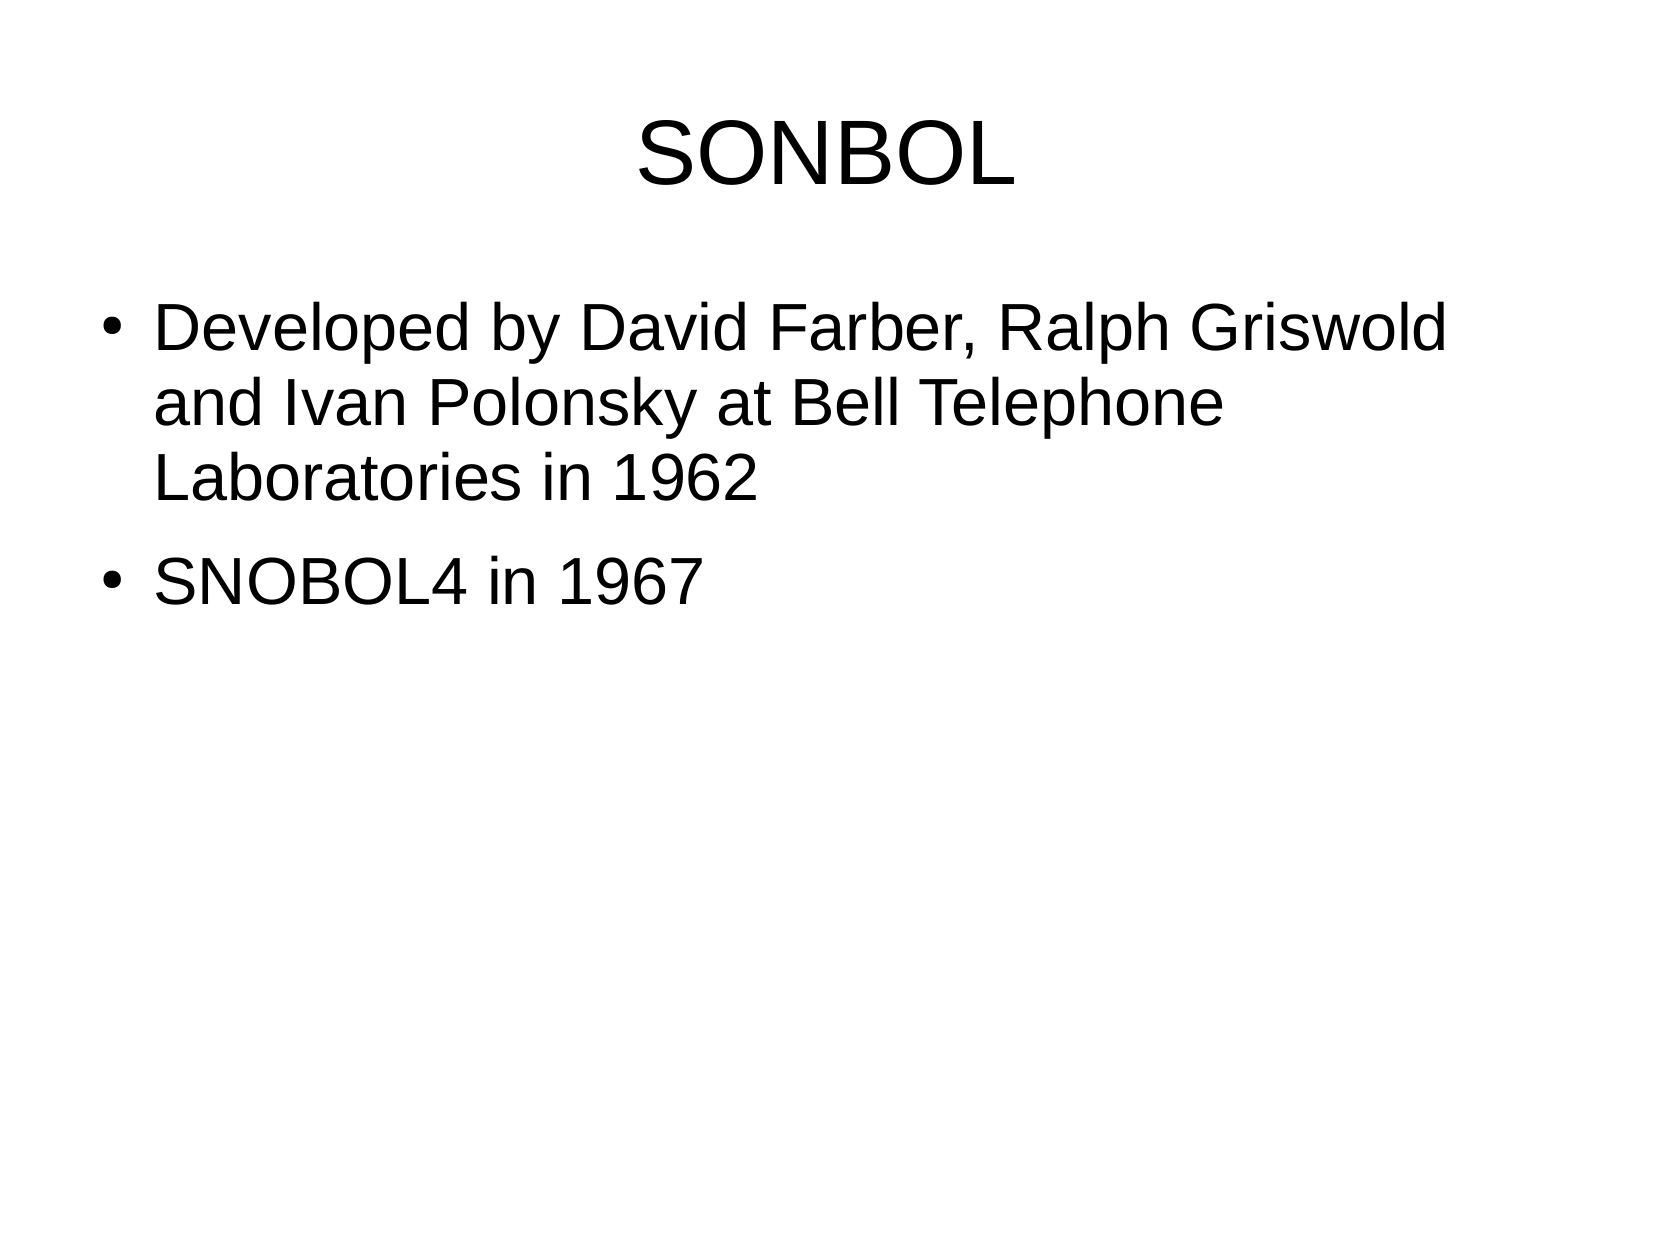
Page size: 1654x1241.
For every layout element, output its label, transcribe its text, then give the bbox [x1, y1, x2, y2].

list Developed by David Farber, Ralph Griswold and Ivan Polonsky at Bell Telephone Laboratories in 1962 SNOBOL4 in 1967 [82, 290, 1571, 1010]
title SONBOL [82, 49, 1571, 257]
